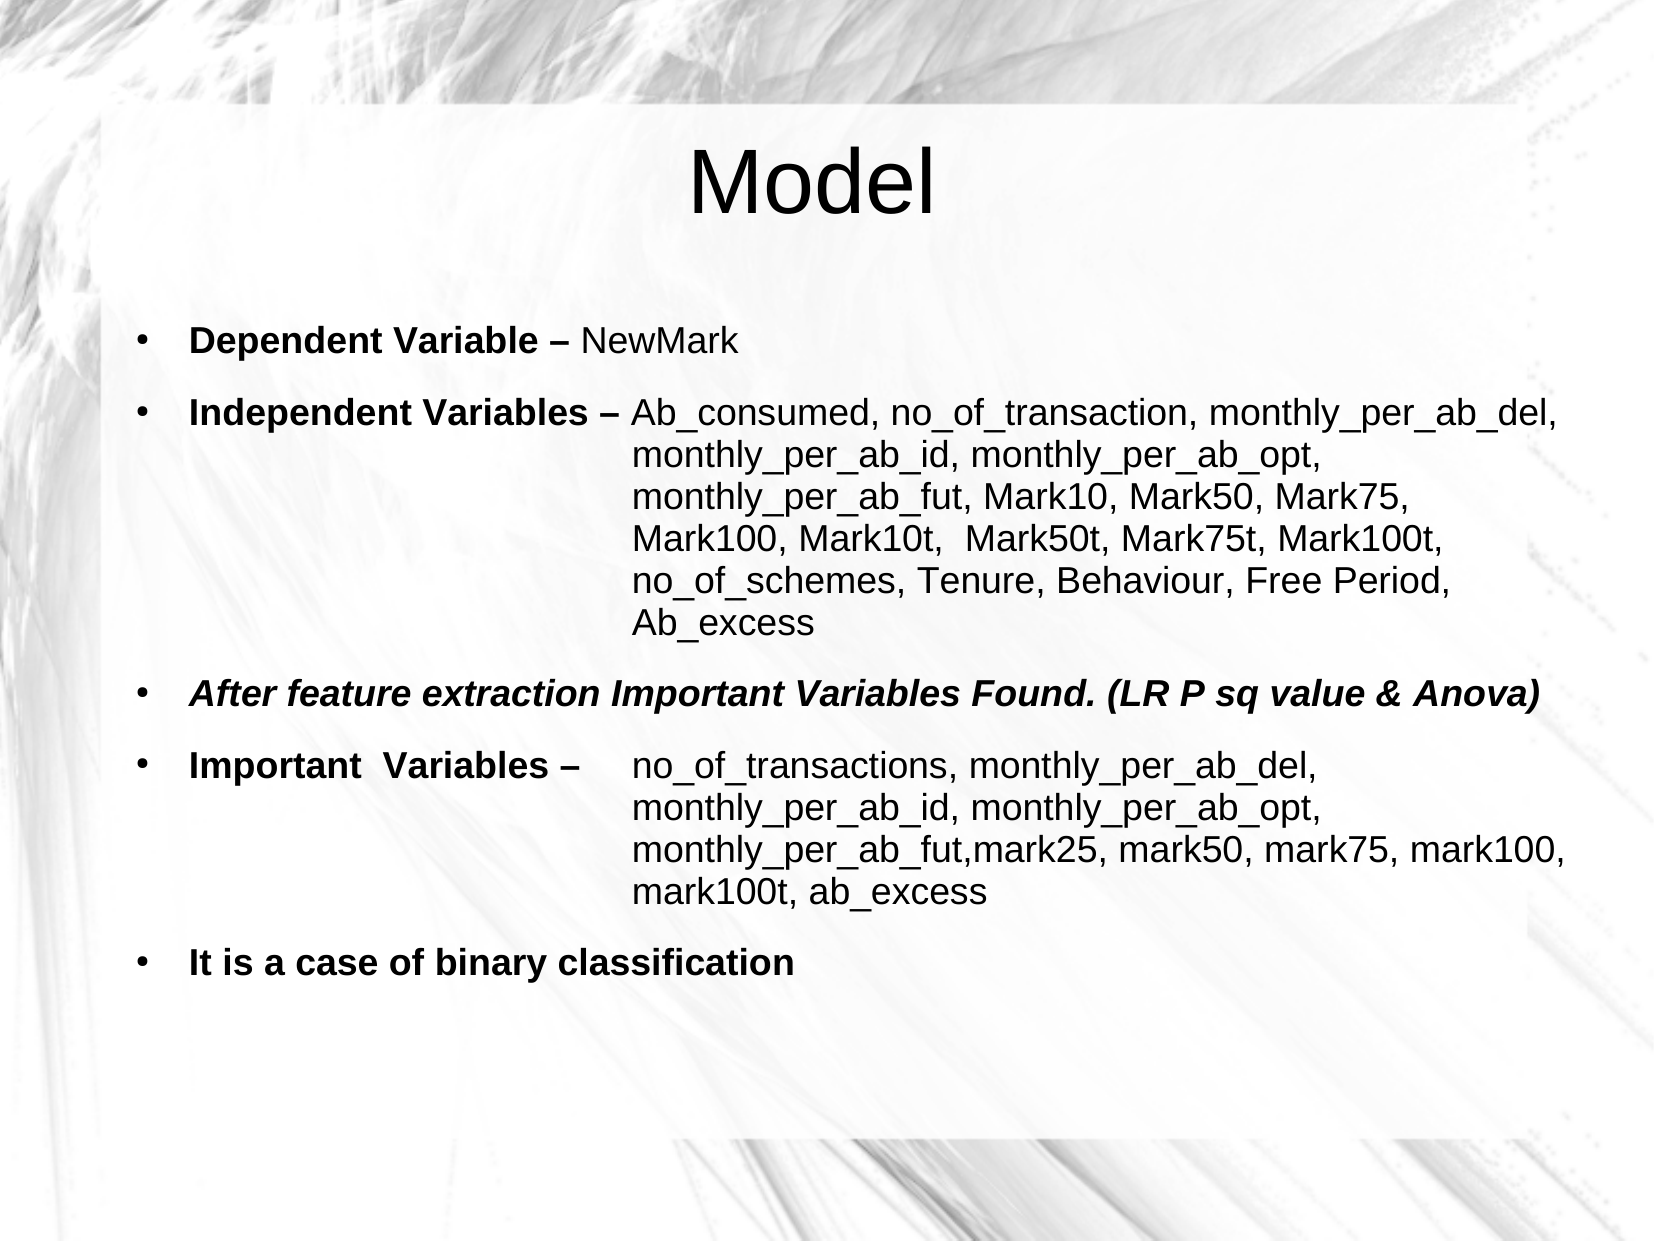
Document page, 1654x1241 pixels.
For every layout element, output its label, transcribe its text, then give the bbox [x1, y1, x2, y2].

title Model [118, 97, 1506, 266]
picture [0, 0, 1654, 1241]
list Dependent Variable – NewMark Independent Variables – Ab_consumed, no_of_transaction, monthly_per_ab_del, monthly_per_ab_id, monthly_per_ab_opt, monthly_per_ab_fut, Mark10, Mark50, Mark75, Mark100, Mark10t, Mark50t, Mark75t, Mark100t, no_of_schemes, Tenure, Behaviour, Free Period, Ab_excess After feature extraction Important Variables Found. (LR P sq value & Anova) Important Variables – no_of_transactions, monthly_per_ab_del, monthly_per_ab_id, monthly_per_ab_opt, monthly_per_ab_fut,mark25, mark50, mark75, mark100, mark100t, ab_excess It is a case of binary classification [118, 319, 1571, 1004]
